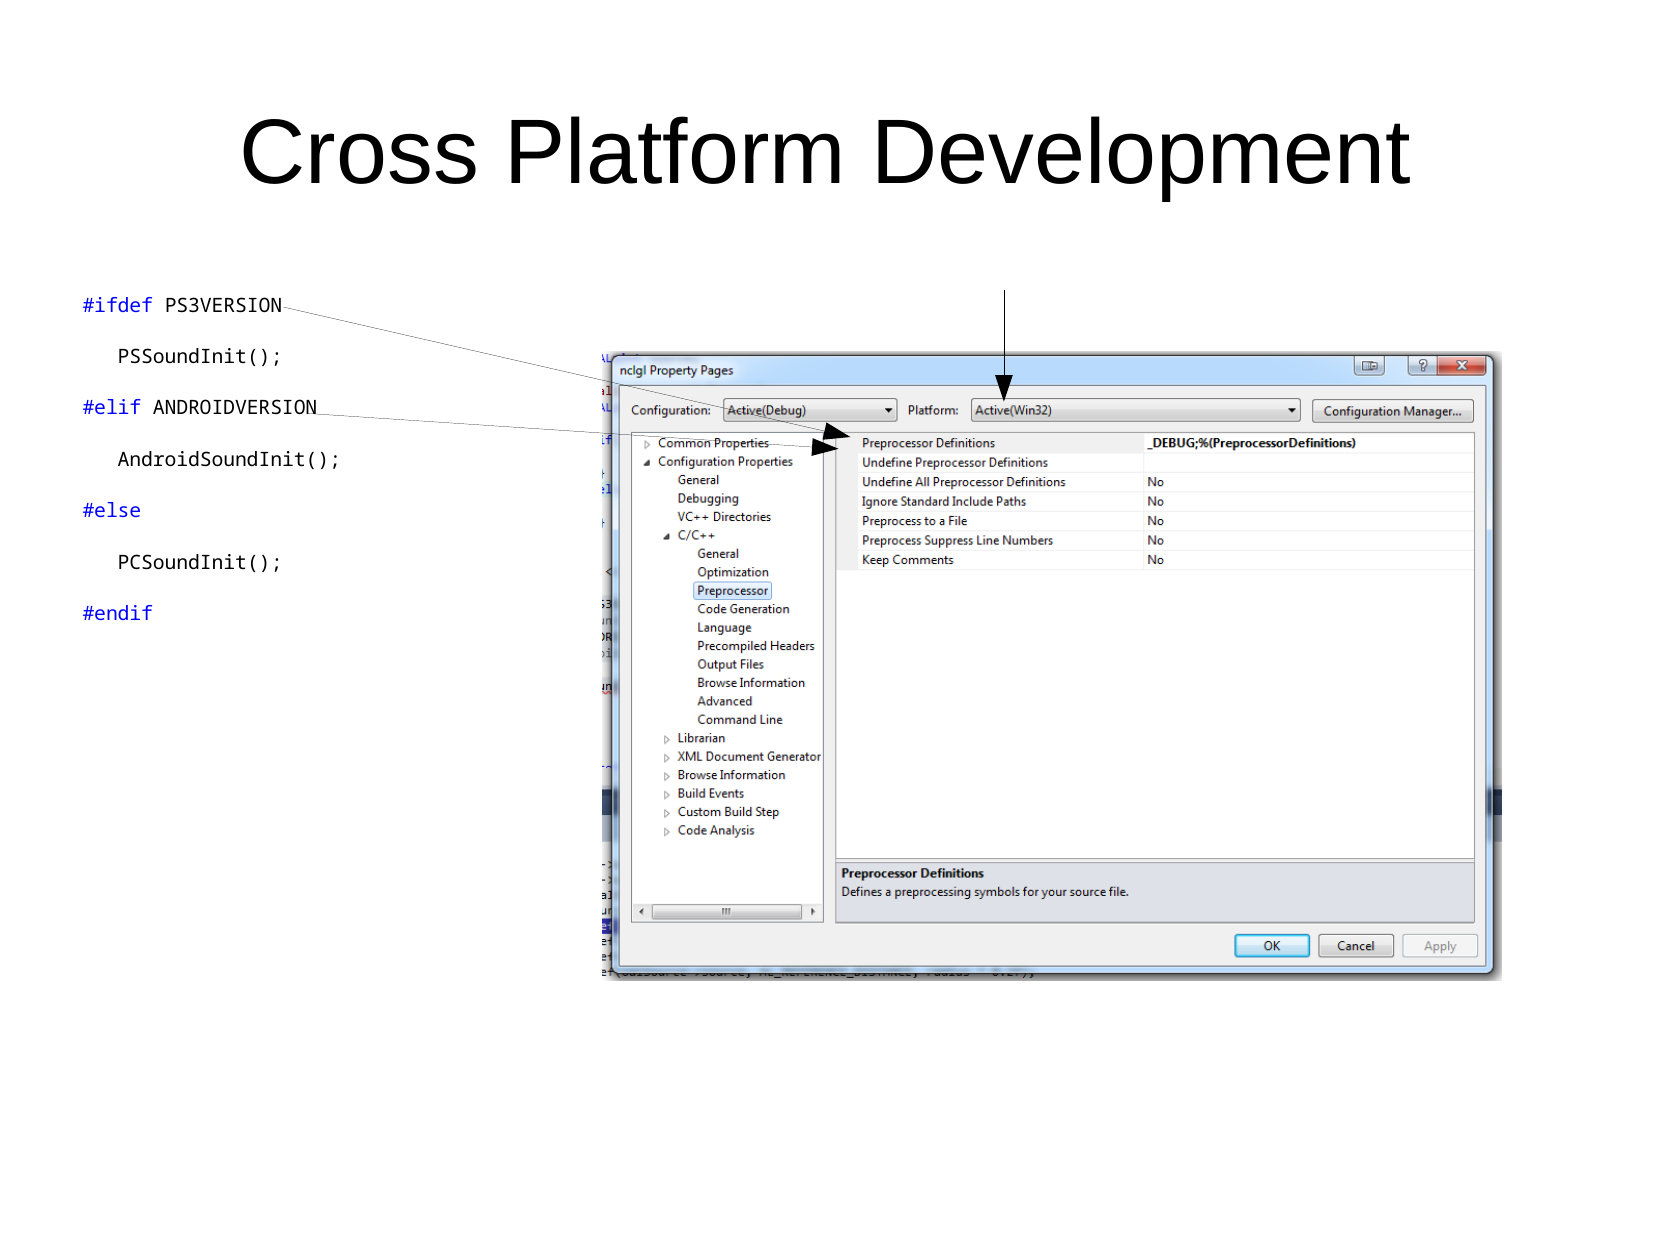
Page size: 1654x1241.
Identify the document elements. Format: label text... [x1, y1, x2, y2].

list #ifdef PS3VERSION PSSoundInit(); #elif ANDROIDVERSION AndroidSoundInit(); #else PCSoundInit(); #endif [82, 290, 1571, 1010]
title Cross Platform Development [82, 49, 1571, 257]
picture [602, 351, 1502, 981]
